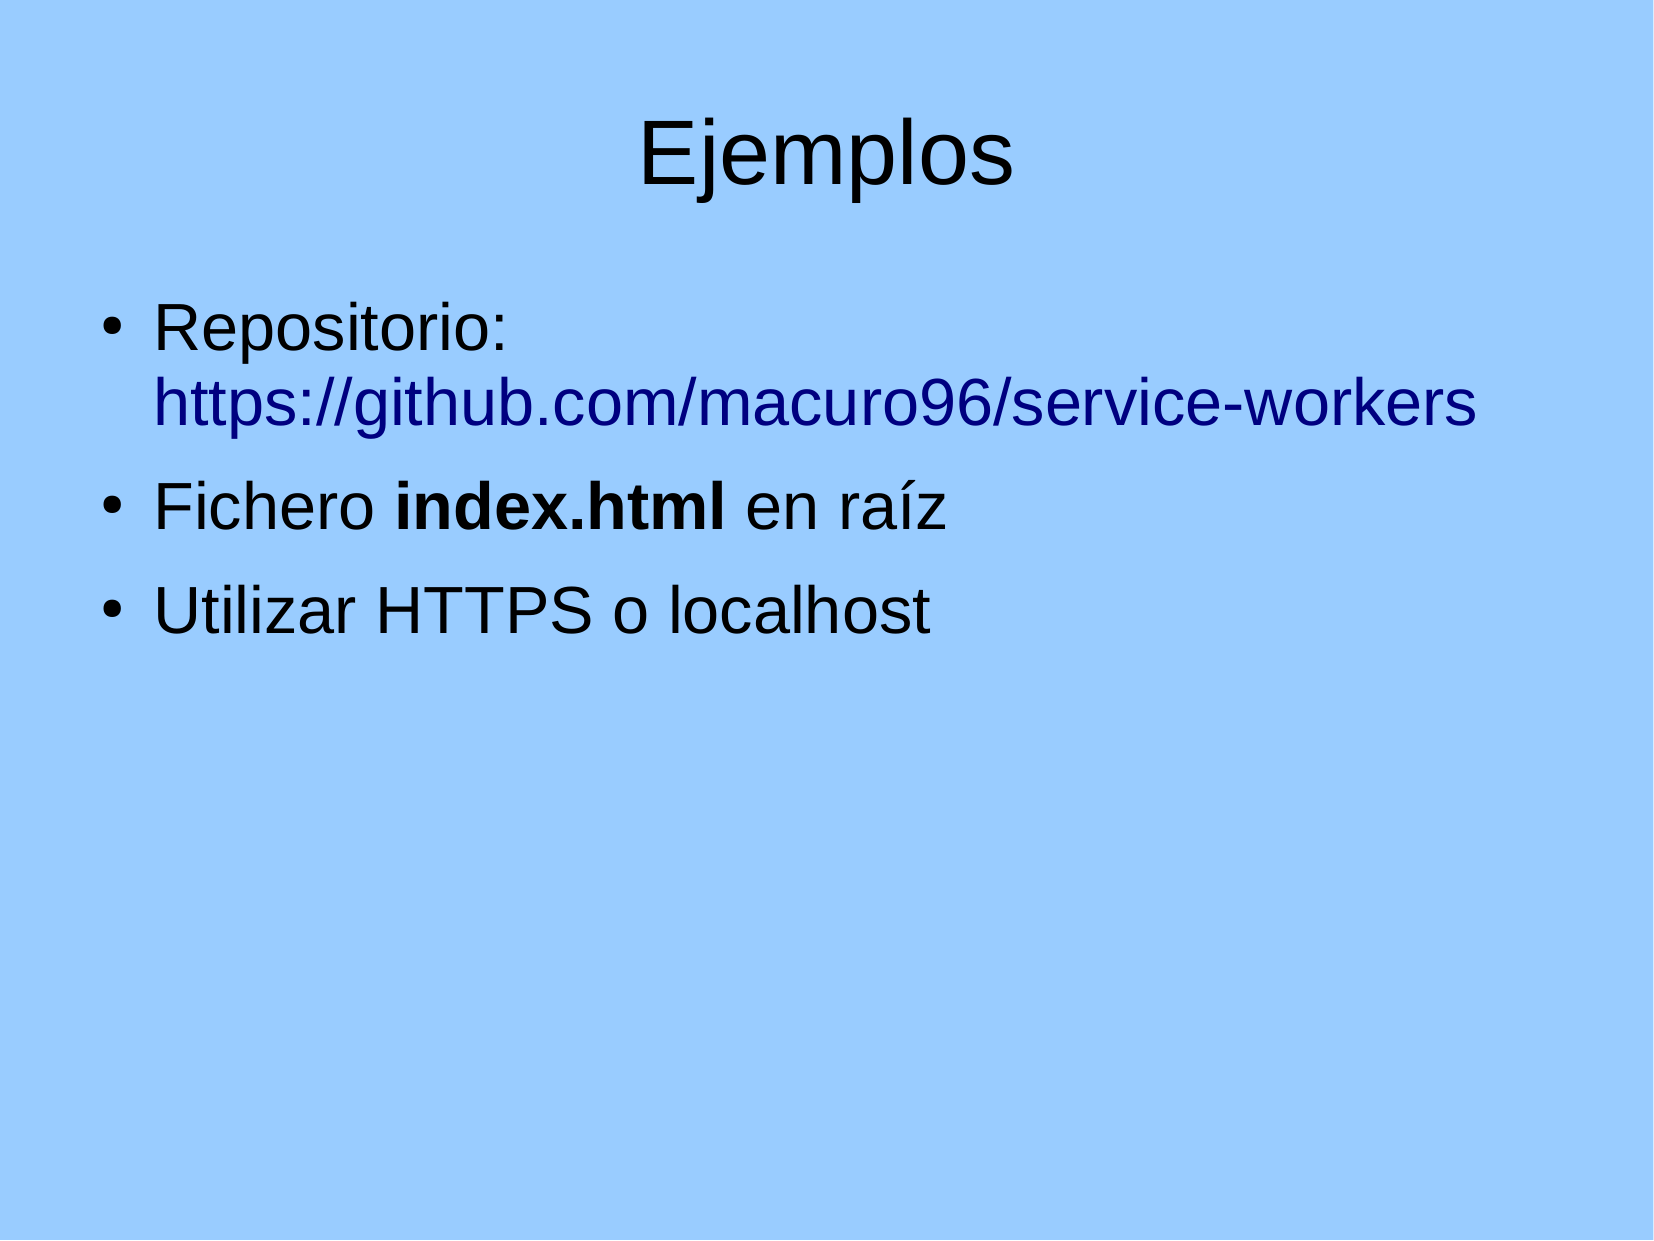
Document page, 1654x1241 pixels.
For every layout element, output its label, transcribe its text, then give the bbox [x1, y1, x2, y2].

title Ejemplos [82, 49, 1571, 257]
list Repositorio: https://github.com/macuro96/service-workers Fichero index.html en raíz Utilizar HTTPS o localhost [82, 290, 1571, 1010]
